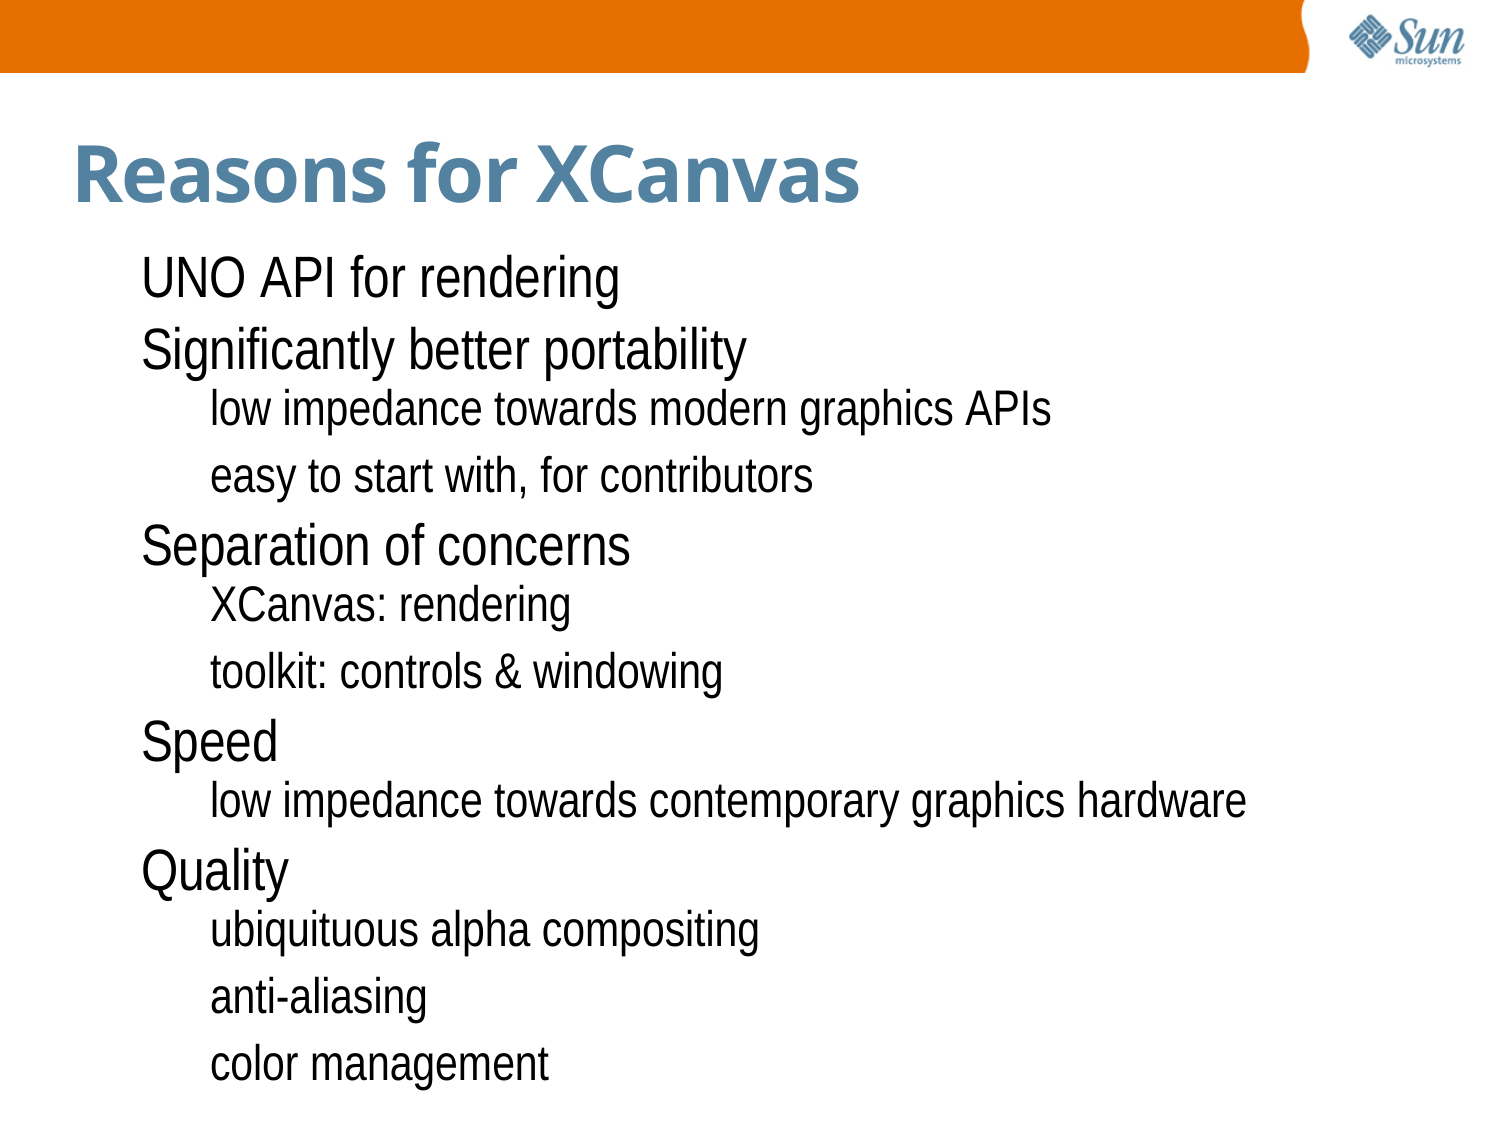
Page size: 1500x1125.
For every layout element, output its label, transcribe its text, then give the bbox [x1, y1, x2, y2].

list UNO API for rendering Significantly better portability low impedance towards modern graphics APIs easy to start with, for contributors Separation of concerns XCanvas: rendering toolkit: controls & windowing Speed low impedance towards contemporary graphics hardware Quality ubiquituous alpha compositing anti-aliasing color management [64, 252, 1401, 1092]
picture [0, 0, 1500, 73]
text_box Reasons for XCanvas [71, 124, 1217, 233]
